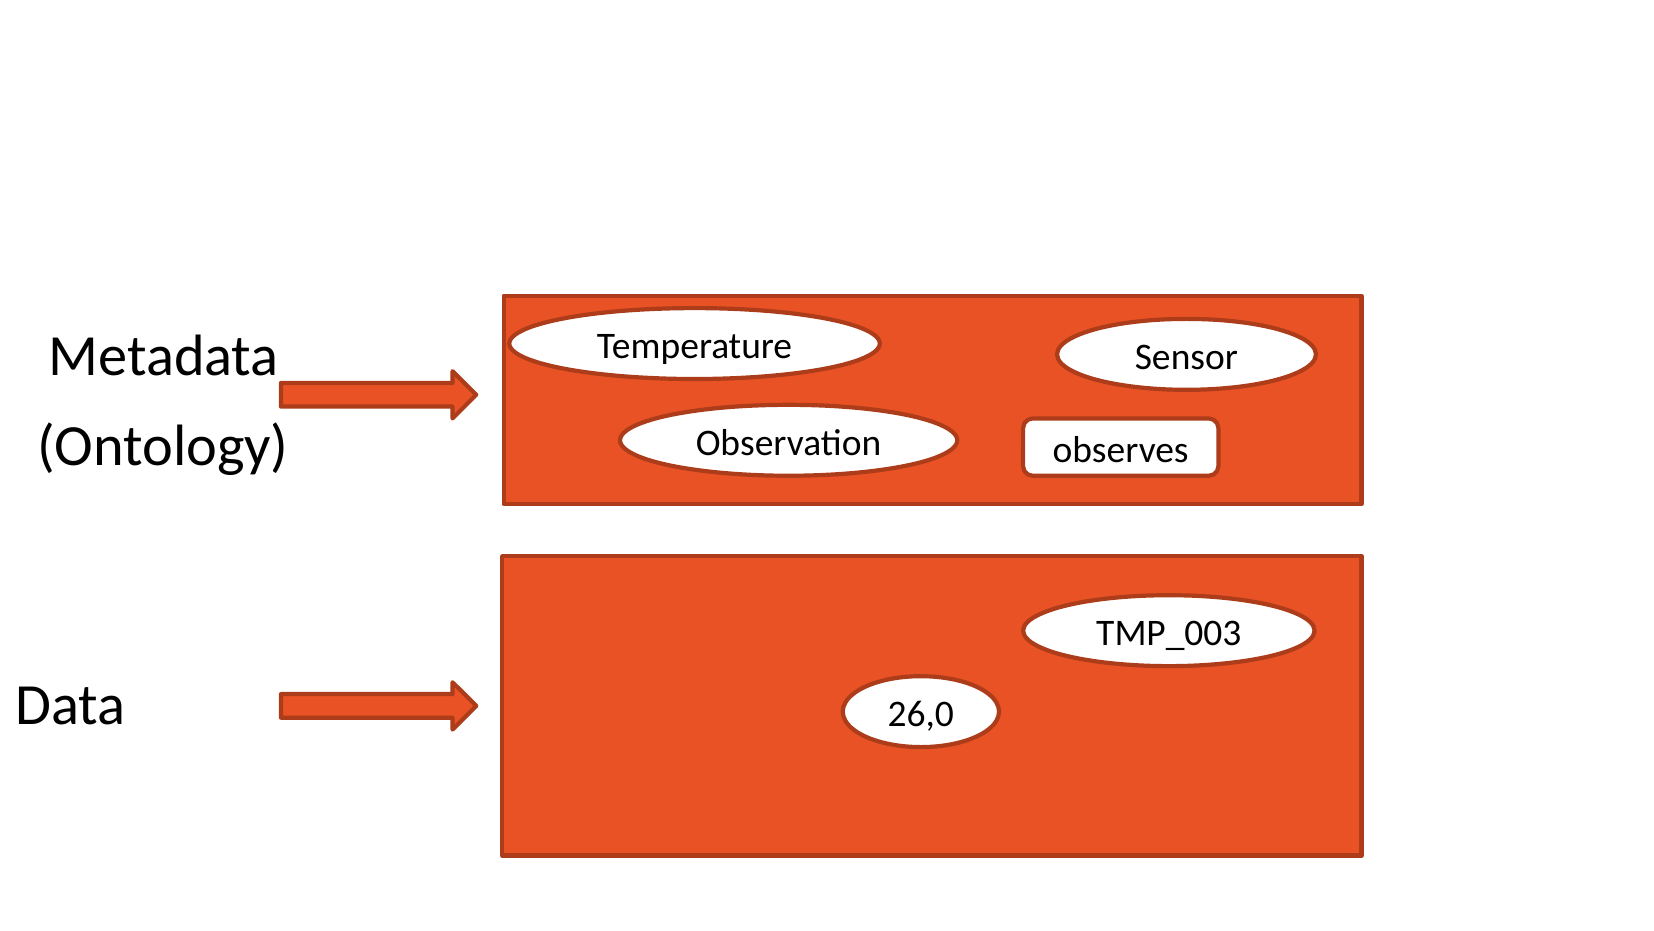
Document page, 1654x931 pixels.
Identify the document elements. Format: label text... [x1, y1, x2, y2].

text_box Metadata [1, 310, 327, 395]
text_box [502, 556, 1362, 856]
text_box Temperature [509, 308, 880, 380]
text_box 26,0 [842, 676, 1000, 748]
text_box [503, 295, 1362, 504]
text_box [280, 682, 477, 730]
text_box Sensor [1057, 318, 1316, 390]
text_box (Ontology) [0, 399, 326, 485]
text_box Data [1, 658, 327, 744]
text_box observes [1023, 418, 1219, 476]
text_box Observation [620, 404, 958, 476]
text_box [280, 371, 477, 419]
text_box TMP_003 [1023, 595, 1315, 667]
